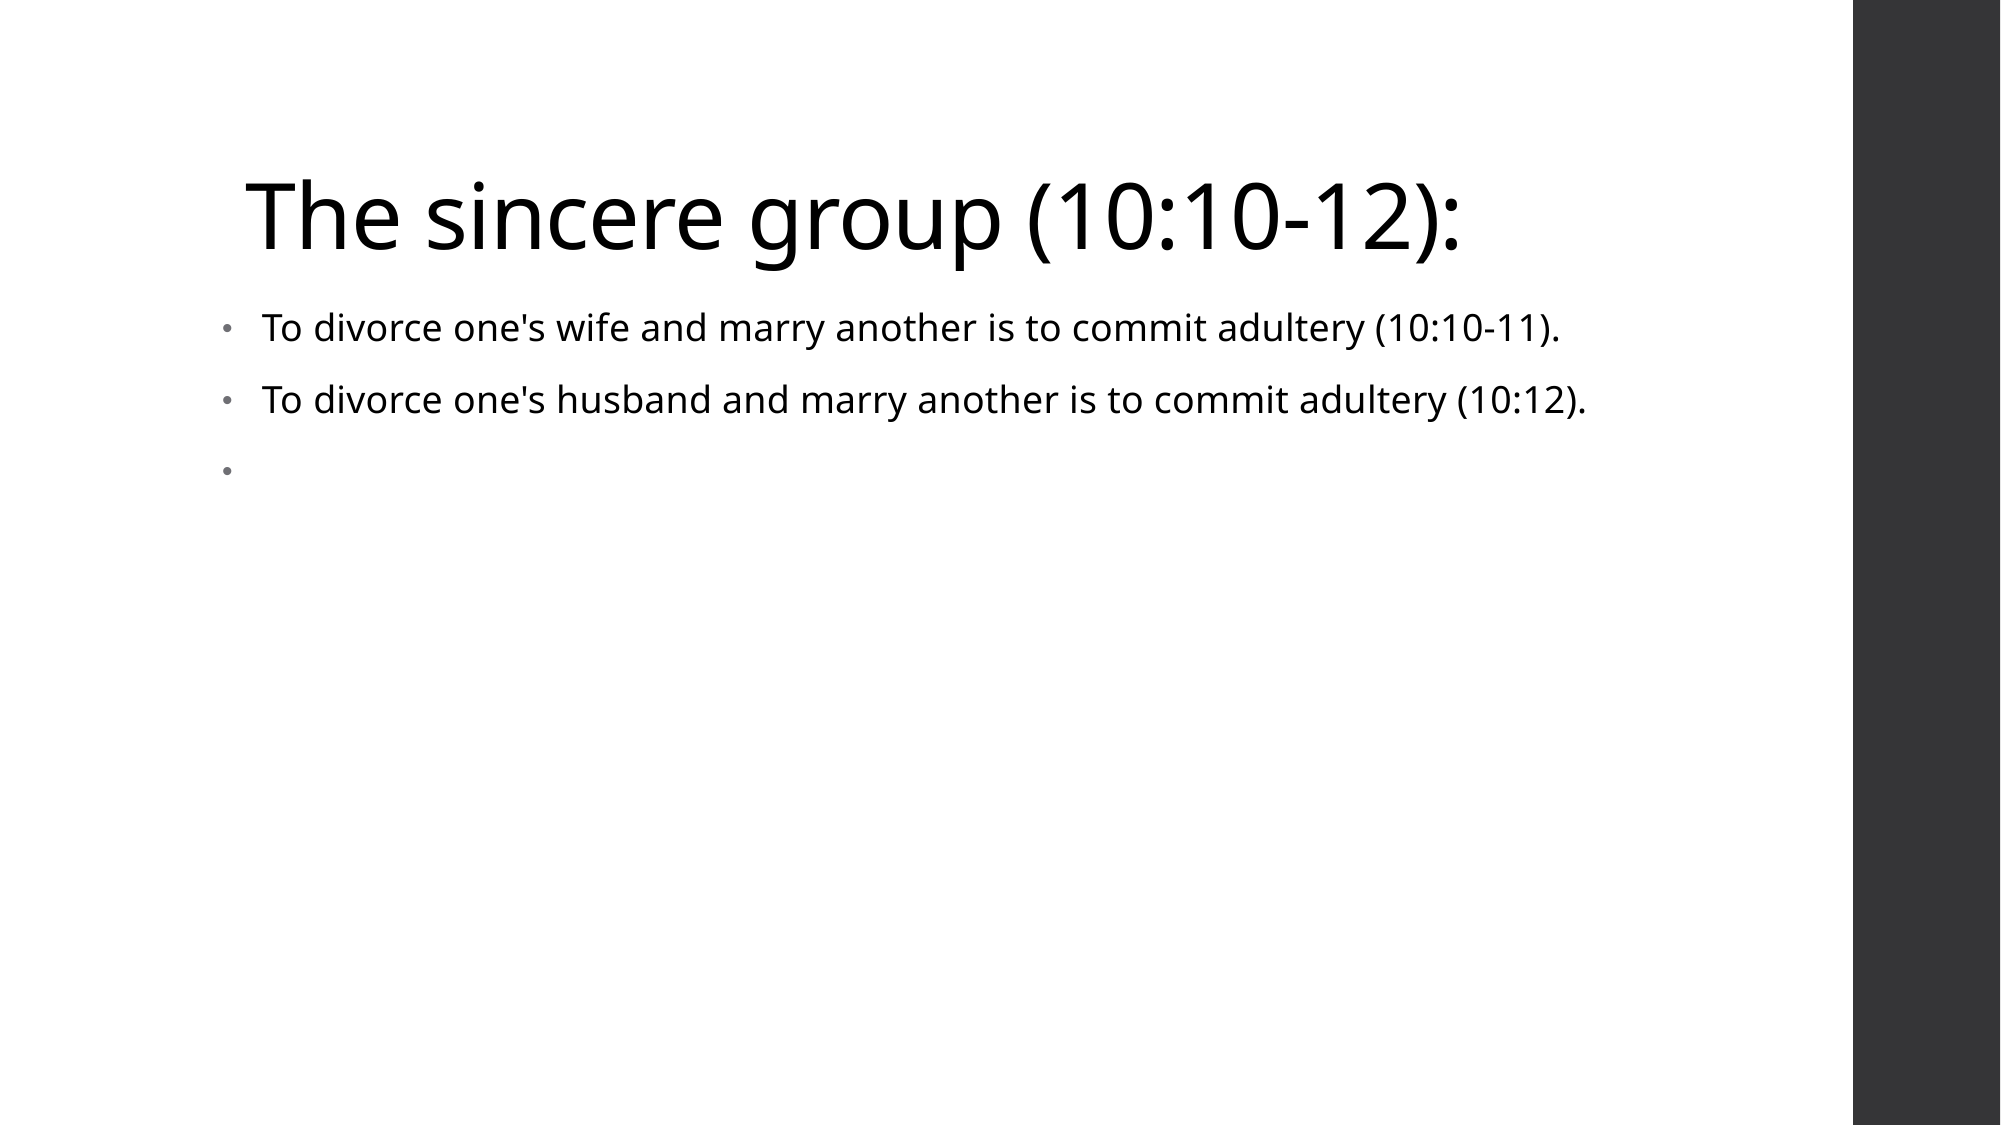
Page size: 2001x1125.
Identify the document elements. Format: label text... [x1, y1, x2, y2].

list To divorce one's wife and marry another is to commit adultery (10:10-11). To divorce one's husband and marry another is to commit adultery (10:12). [206, 299, 1617, 1014]
title The sincere group (10:10-12): [206, 60, 1797, 278]
